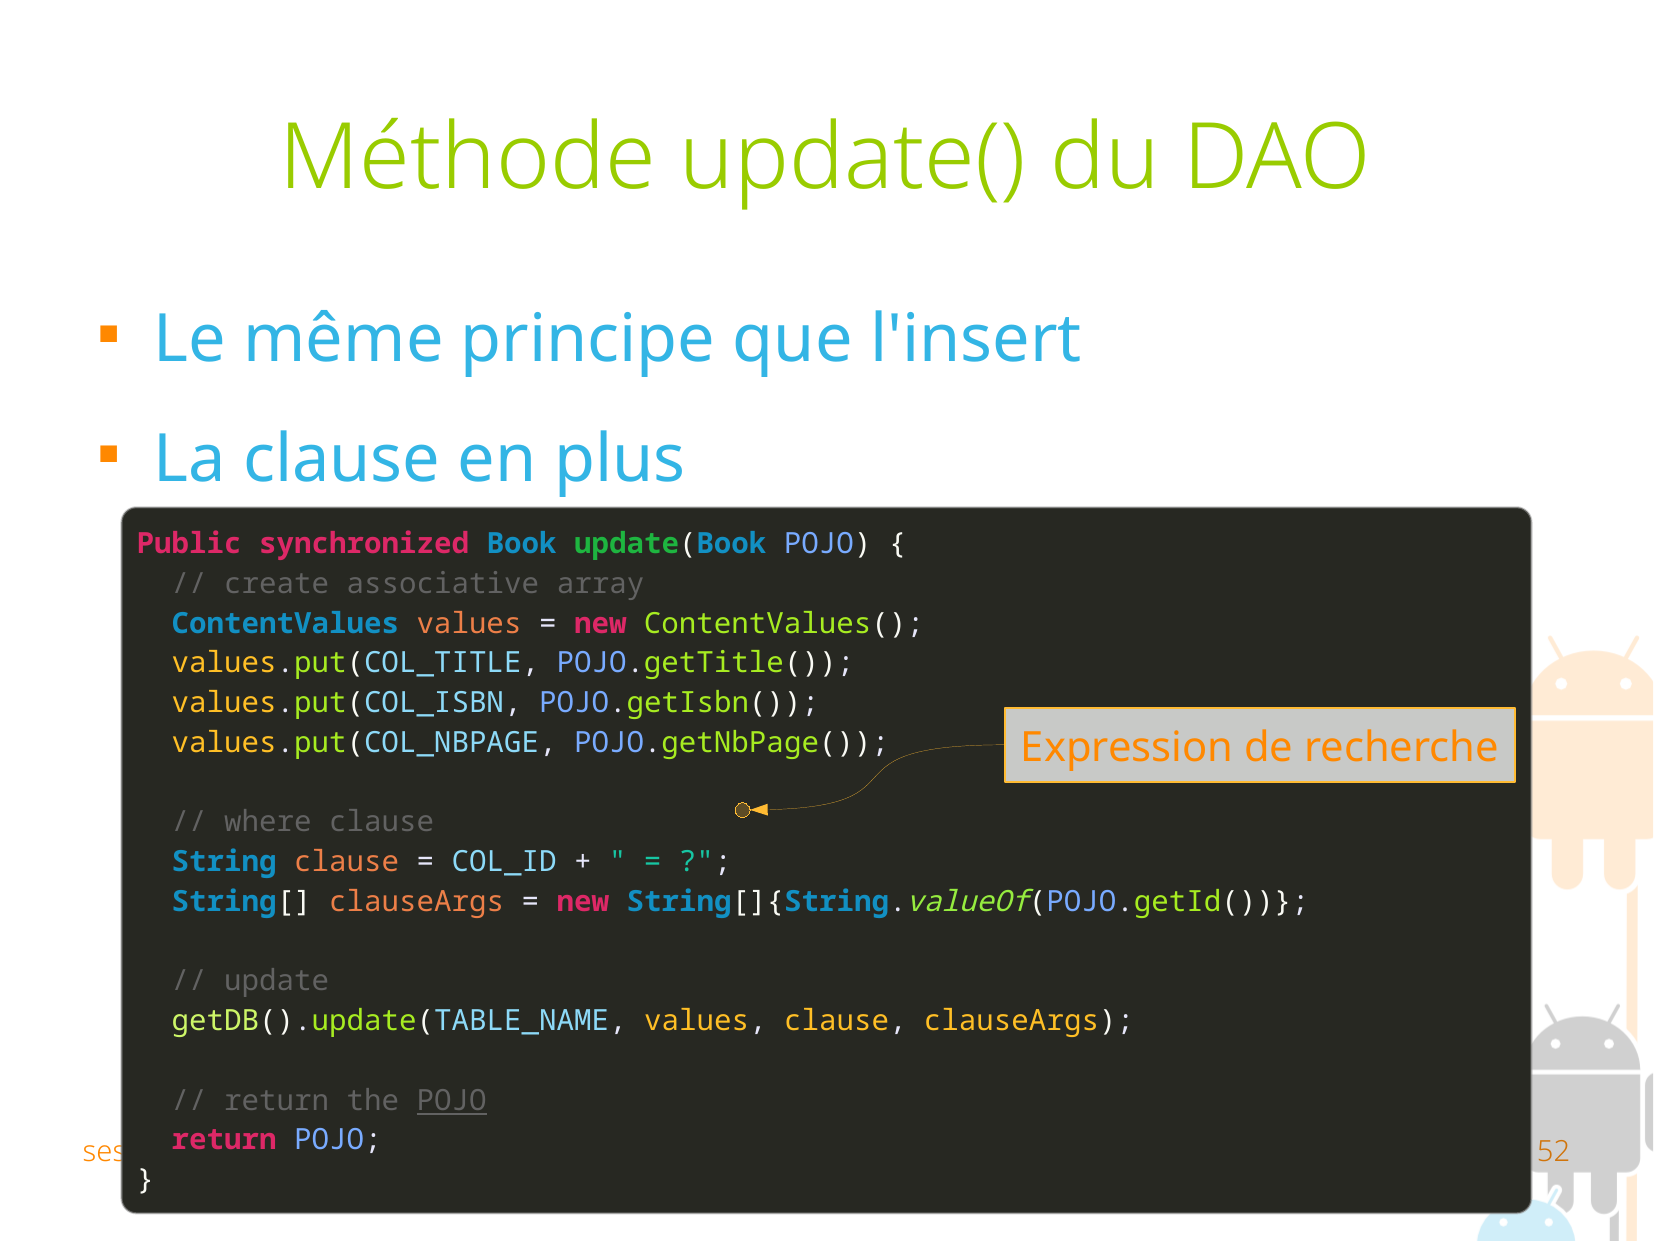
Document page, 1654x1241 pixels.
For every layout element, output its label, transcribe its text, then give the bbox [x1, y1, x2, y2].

text_box [735, 802, 750, 818]
picture [240, 423, 1654, 1241]
title Méthode update() du DAO [82, 49, 1571, 257]
text_box Expression de recherche [1005, 707, 1497, 775]
text_box Public synchronized Book update(Book POJO) { // create associative array ContentValues values = new ContentValues(); values.put(COL_TITLE, POJO.getTitle()); values.put(COL_ISBN, POJO.getIsbn()); values.put(COL_NBPAGE, POJO.getNbPage()); // where clause String clause = COL_ID + " = ?"; String[] clauseArgs = new String[]{String.valueOf(POJO.getId())}; // update getDB().update(TABLE_NAME, values, clause, clauseArgs); // return the POJO return POJO; } [121, 507, 1532, 1081]
list Le même principe que l'insert La clause en plus [82, 290, 1571, 1010]
